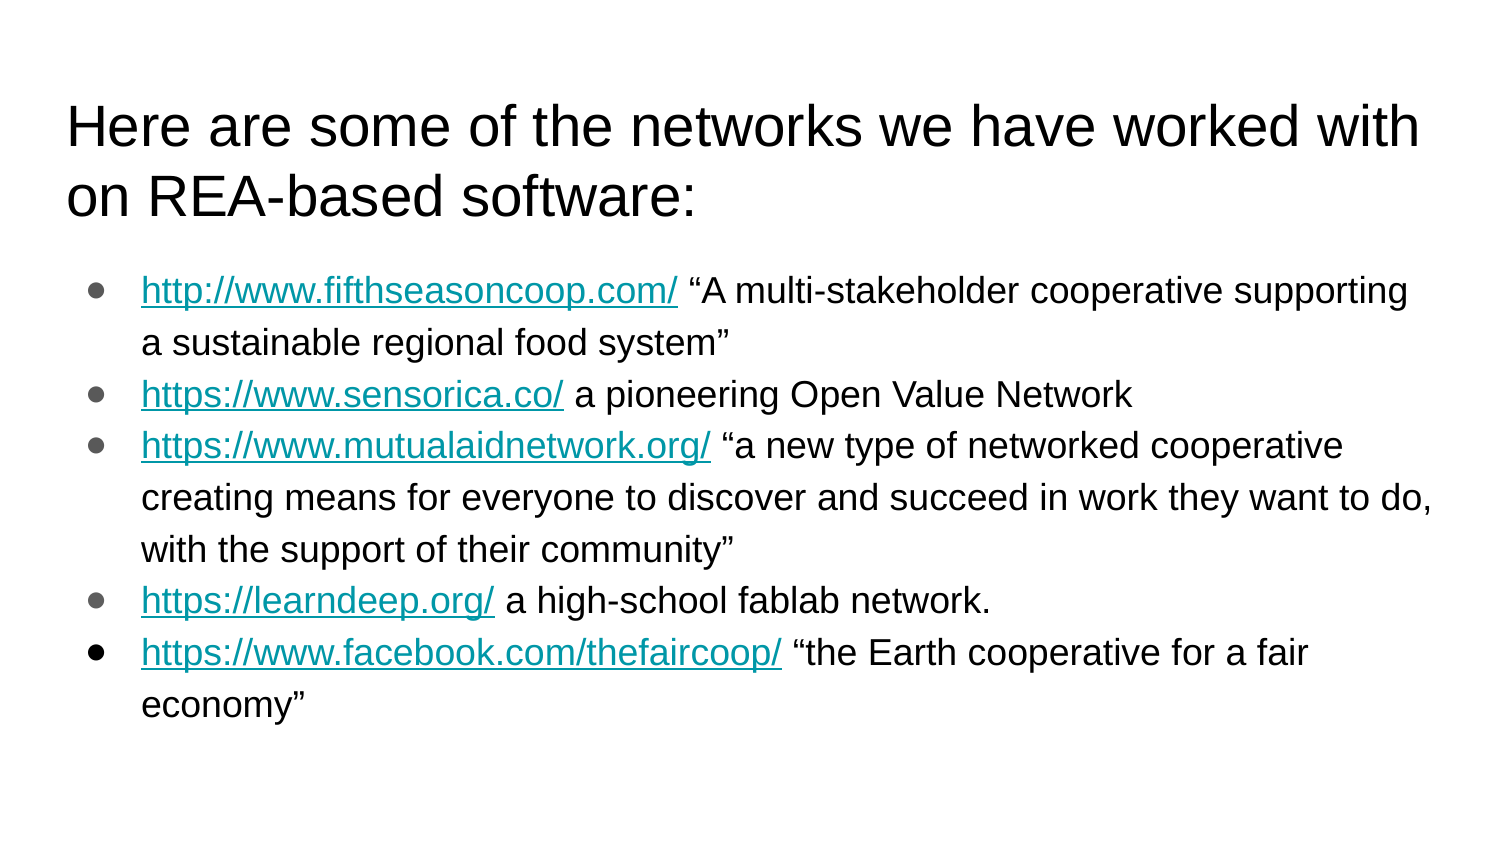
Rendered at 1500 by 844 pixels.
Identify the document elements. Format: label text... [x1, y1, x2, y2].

list http://www.fifthseasoncoop.com/ “A multi-stakeholder cooperative supporting a sustainable regional food system” https://www.sensorica.co/ a pioneering Open Value Network https://www.mutualaidnetwork.org/ “a new type of networked cooperative creating means for everyone to discover and succeed in work they want to do, with the support of their community” https://learndeep.org/ a high-school fablab network. https://www.facebook.com/thefaircoop/ “the Earth cooperative for a fair economy” [51, 244, 1449, 750]
title Here are some of the networks we have worked with on REA-based software: [51, 72, 1449, 244]
